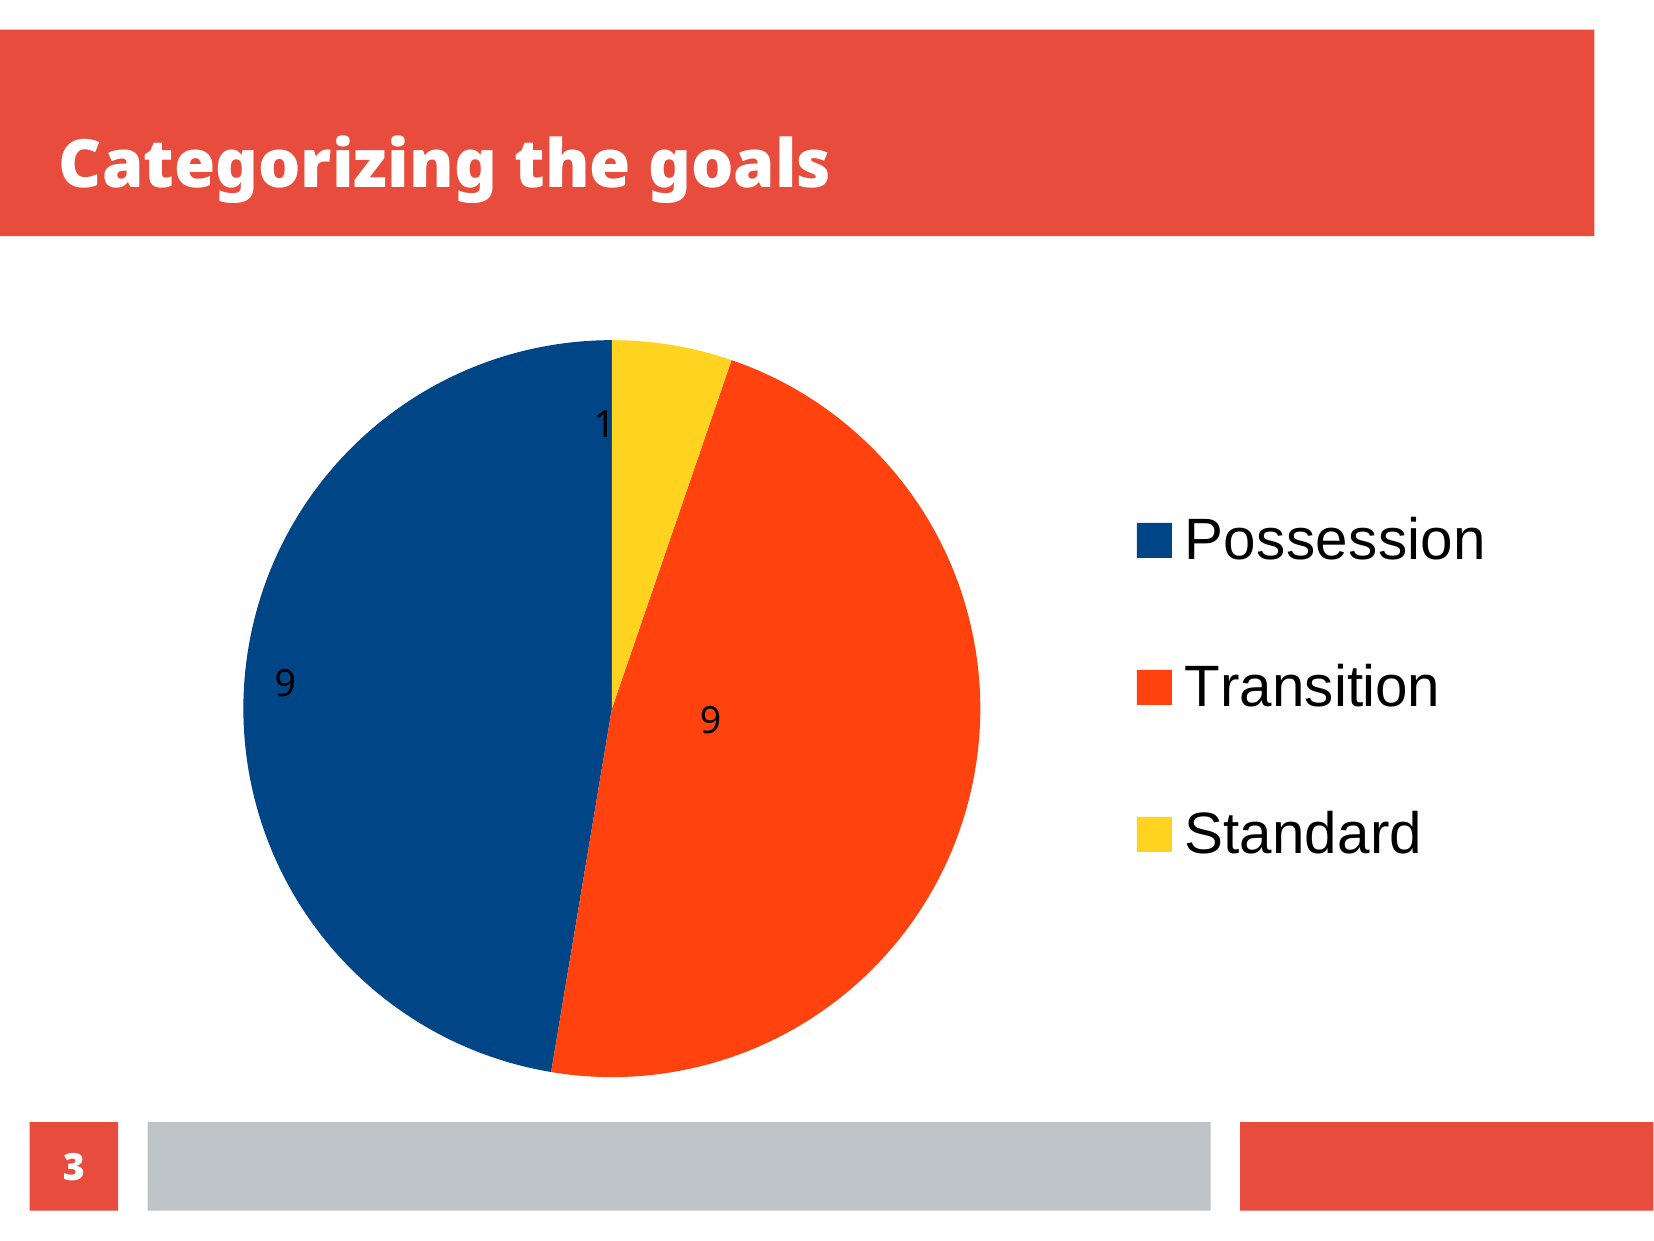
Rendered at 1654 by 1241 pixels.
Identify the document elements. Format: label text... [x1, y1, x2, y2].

text_box 9 [685, 685, 898, 745]
text_box 9 [259, 649, 508, 708]
text_box 1 [578, 389, 650, 449]
title Categorizing the goals [59, 59, 1595, 207]
chart [59, 324, 1565, 1093]
